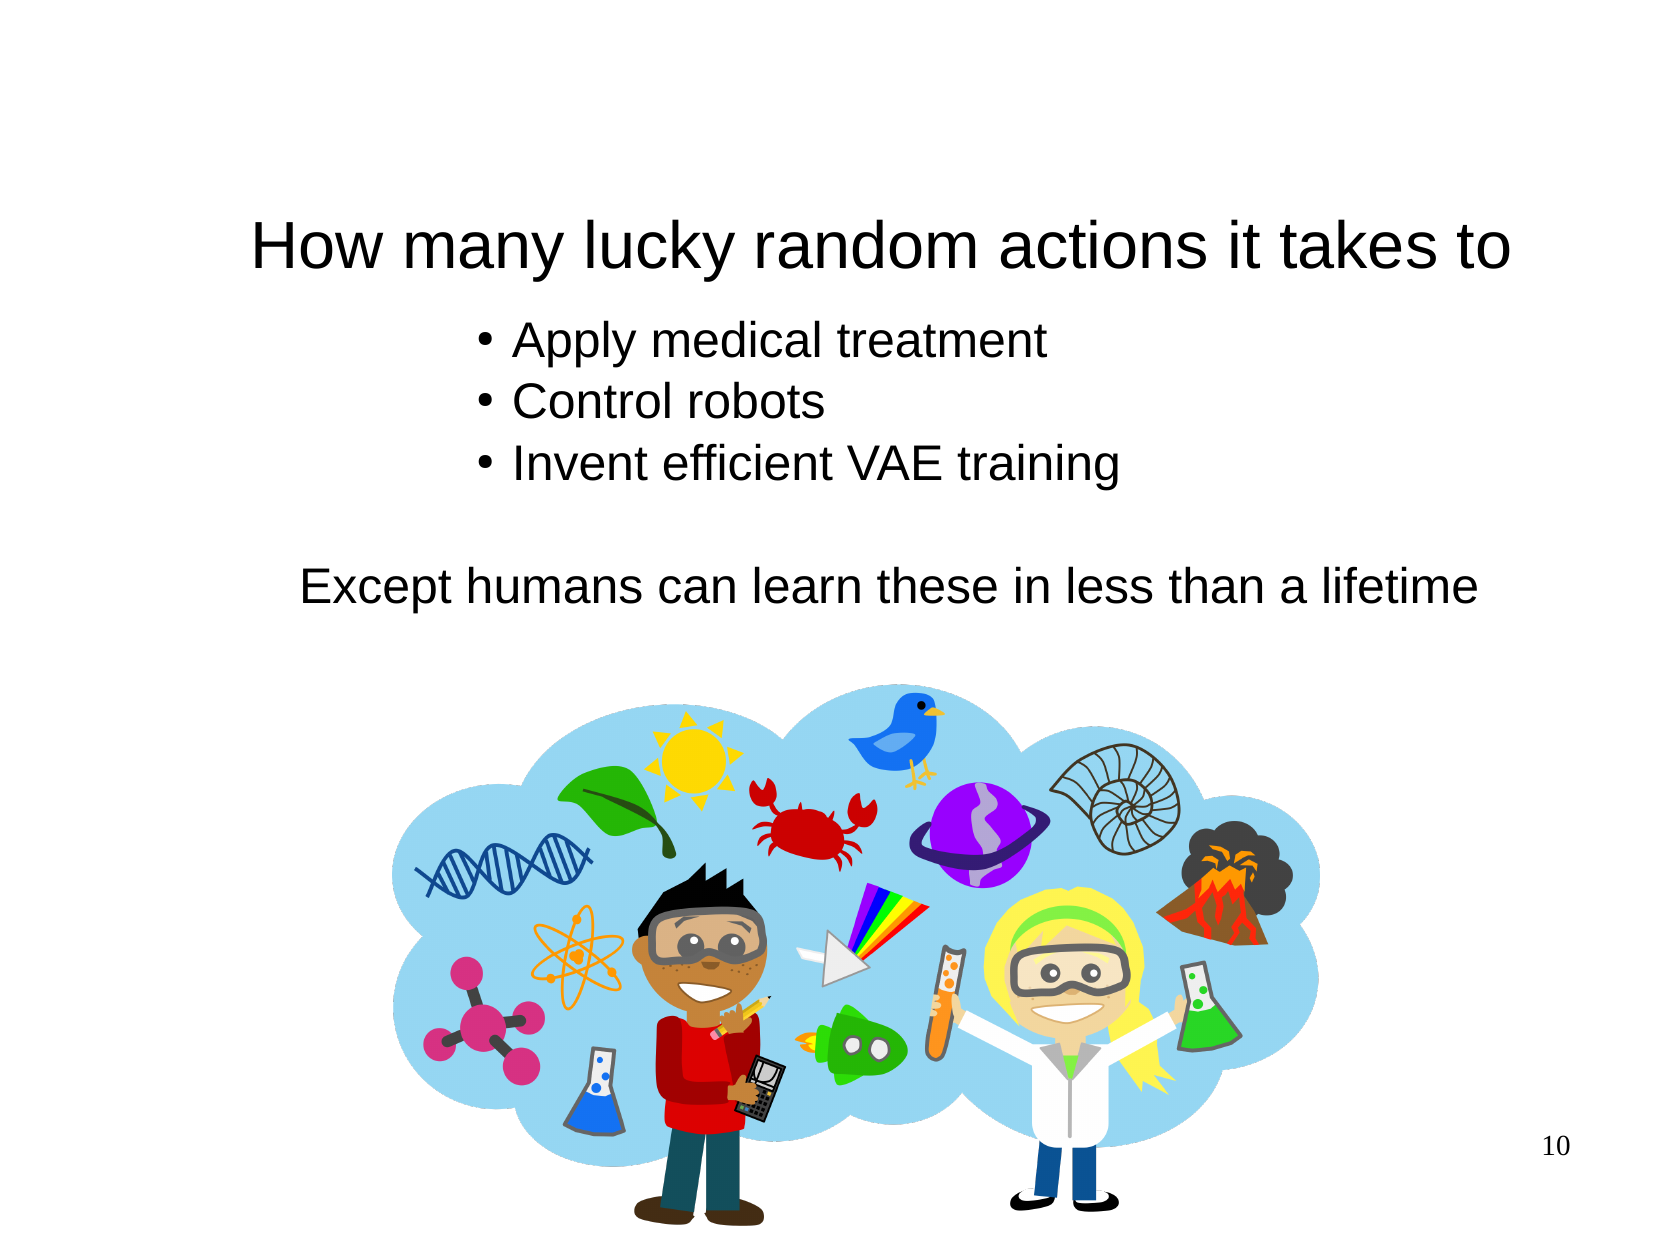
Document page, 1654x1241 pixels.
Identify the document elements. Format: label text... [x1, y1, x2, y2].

picture [392, 684, 1320, 1226]
list How many lucky random actions it takes to Apply medical treatment Control robots Invent efficient VAE training Except humans can learn these in less than a lifetime [86, 118, 1607, 839]
